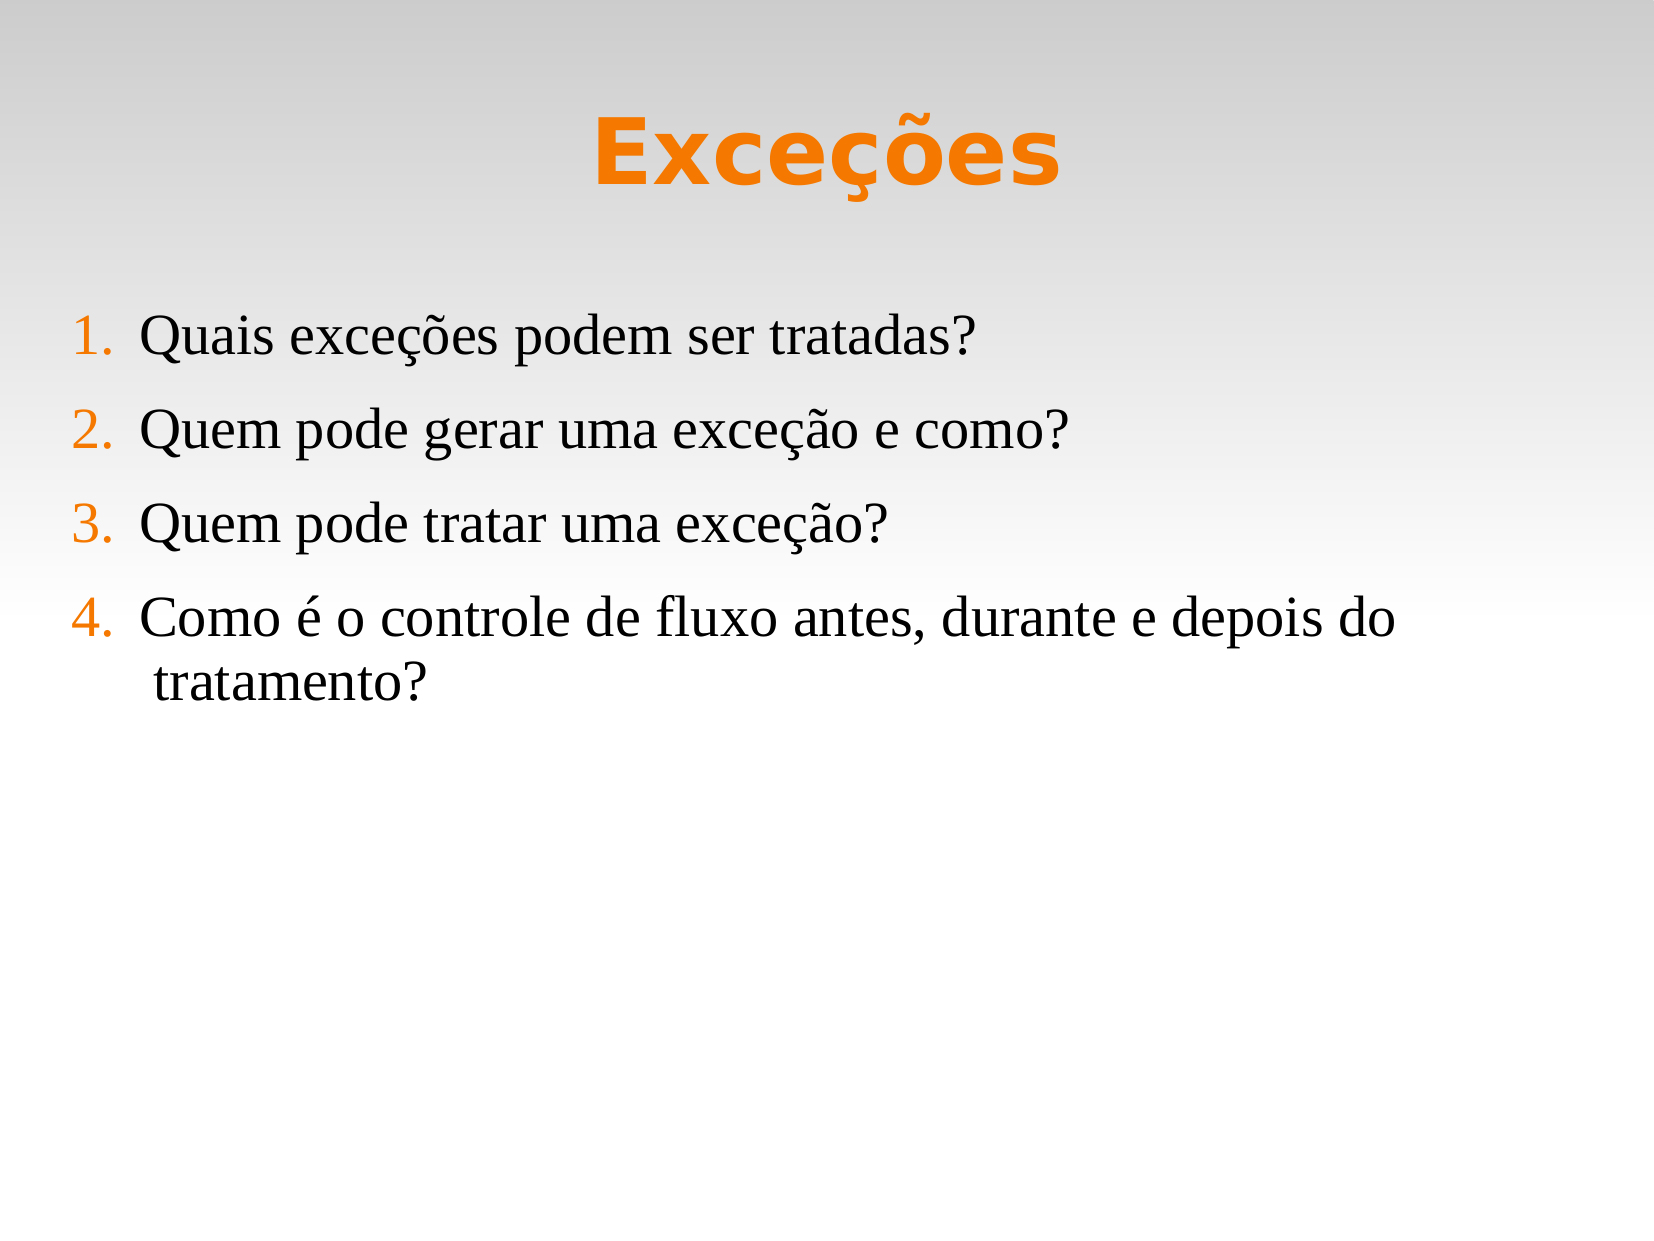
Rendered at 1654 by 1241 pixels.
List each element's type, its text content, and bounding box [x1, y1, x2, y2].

title Exceções [82, 49, 1571, 257]
list Quais exceções podem ser tratadas? Quem pode gerar uma exceção e como? Quem pode tratar uma exceção? Como é o controle de fluxo antes, durante e depois do tratamento? [0, 302, 1576, 1121]
